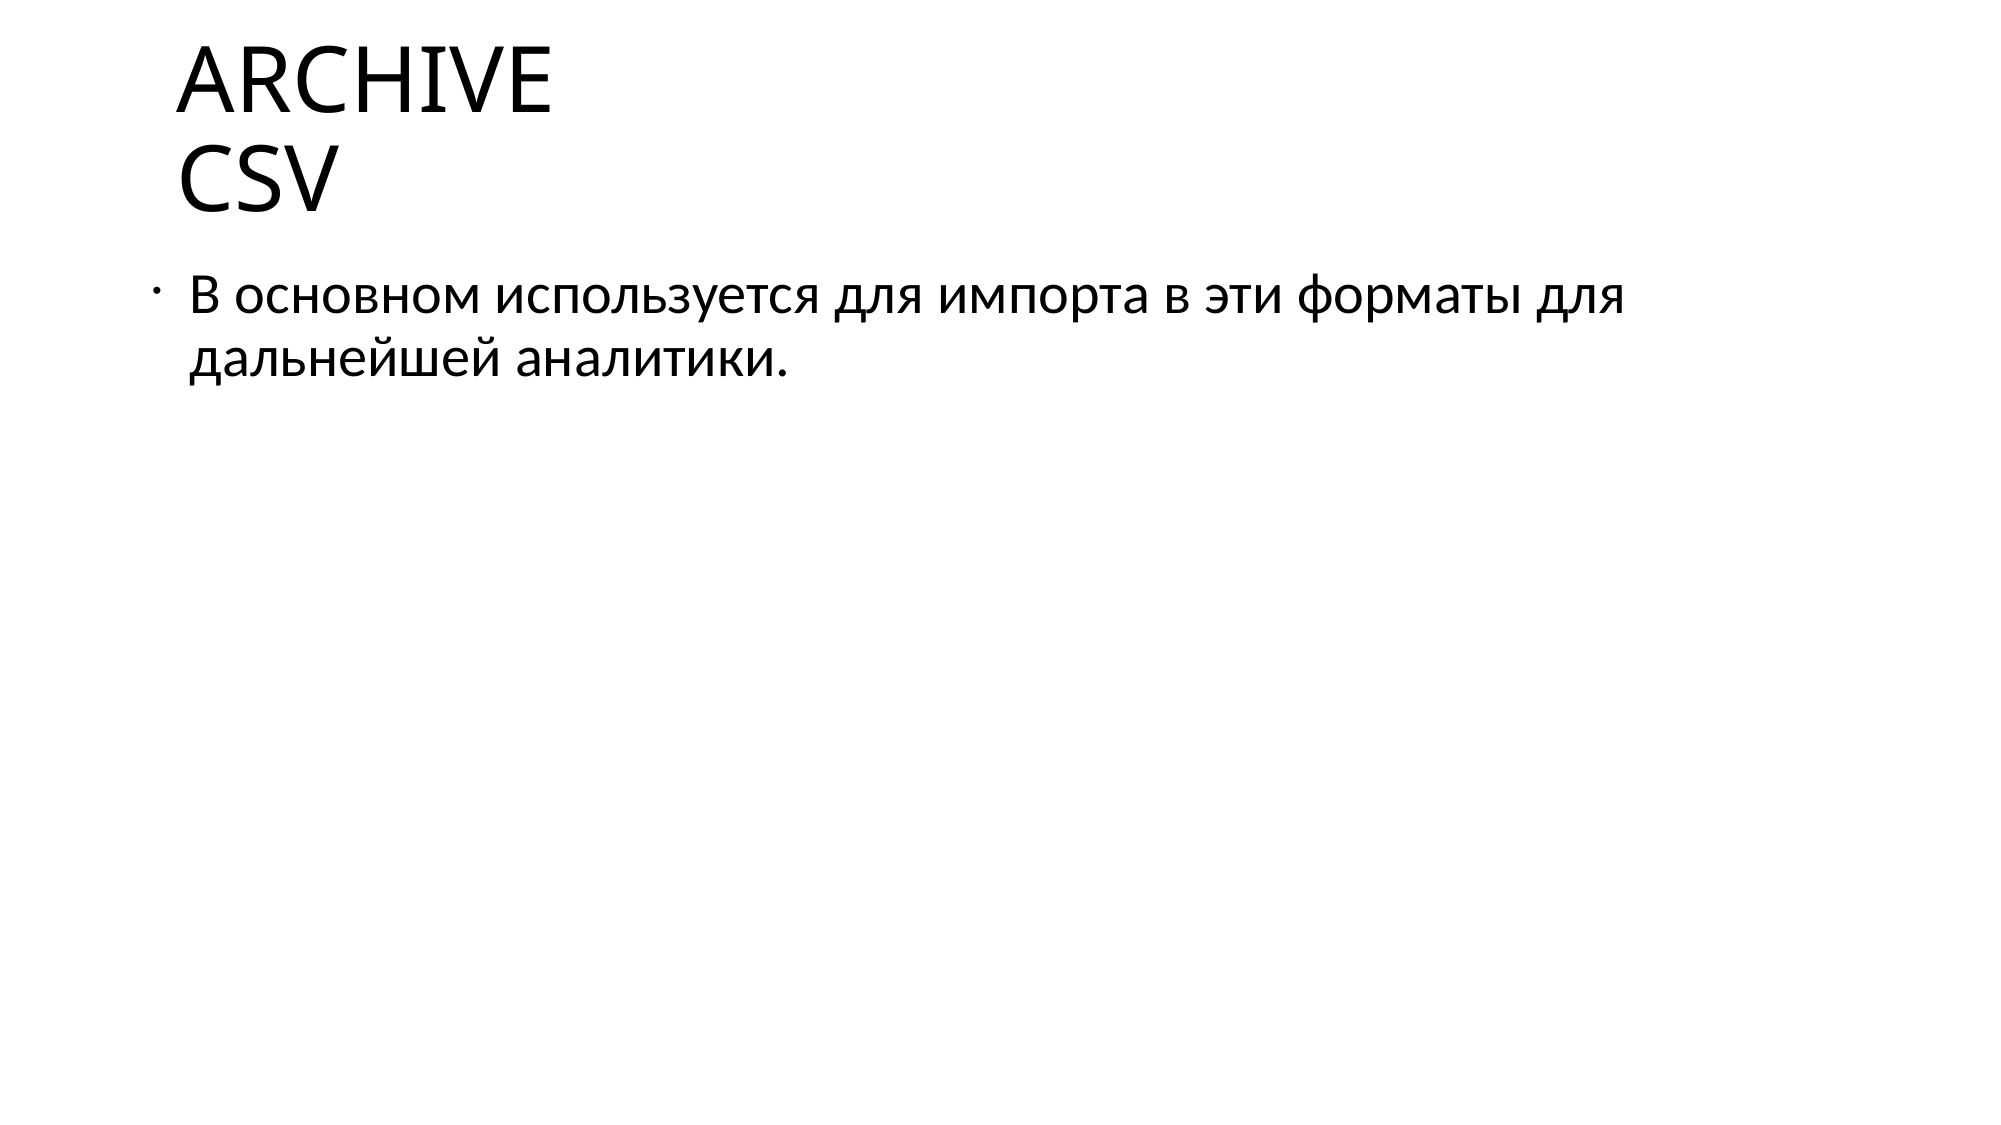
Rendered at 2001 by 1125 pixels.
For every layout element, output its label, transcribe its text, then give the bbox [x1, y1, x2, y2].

list В основном используется для импорта в эти форматы для дальнейшей аналитики. [137, 255, 1863, 1014]
title ARCHIVE CSV [161, 26, 1887, 242]
